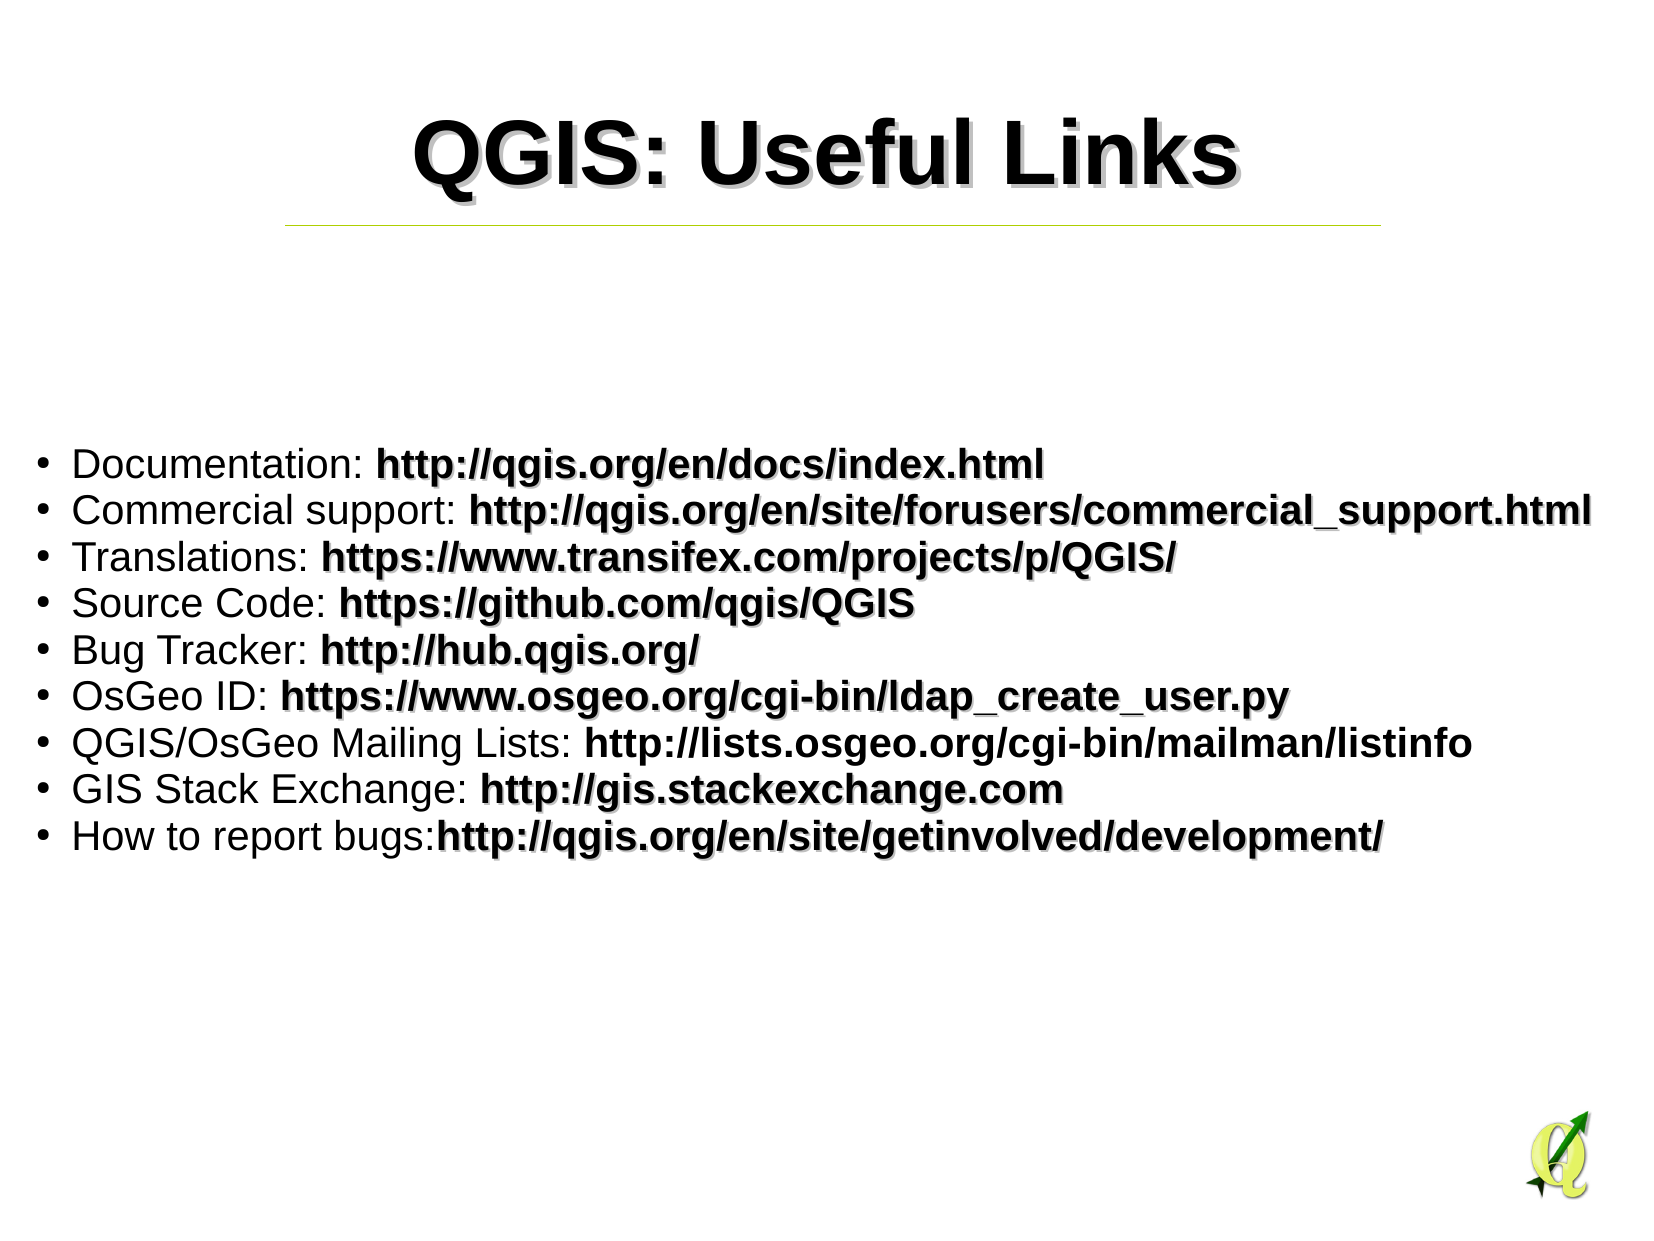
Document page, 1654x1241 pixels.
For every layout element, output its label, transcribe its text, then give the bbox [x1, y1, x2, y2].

subtitle Documentation: http://qgis.org/en/docs/index.html Commercial support: http://qgis.org/en/site/forusers/commercial_support.html Translations: https://www.transifex.com/projects/p/QGIS/ Source Code: https://github.com/qgis/QGIS Bug Tracker: http://hub.qgis.org/ OsGeo ID: https://www.osgeo.org/cgi-bin/ldap_create_user.py QGIS/OsGeo Mailing Lists: http://lists.osgeo.org/cgi-bin/mailman/listinfo GIS Stack Exchange: http://gis.stackexchange.com How to report bugs:http://qgis.org/en/site/getinvolved/development/ [35, 290, 1641, 1010]
picture [1500, 1109, 1621, 1201]
title QGIS: Useful Links [82, 49, 1571, 257]
